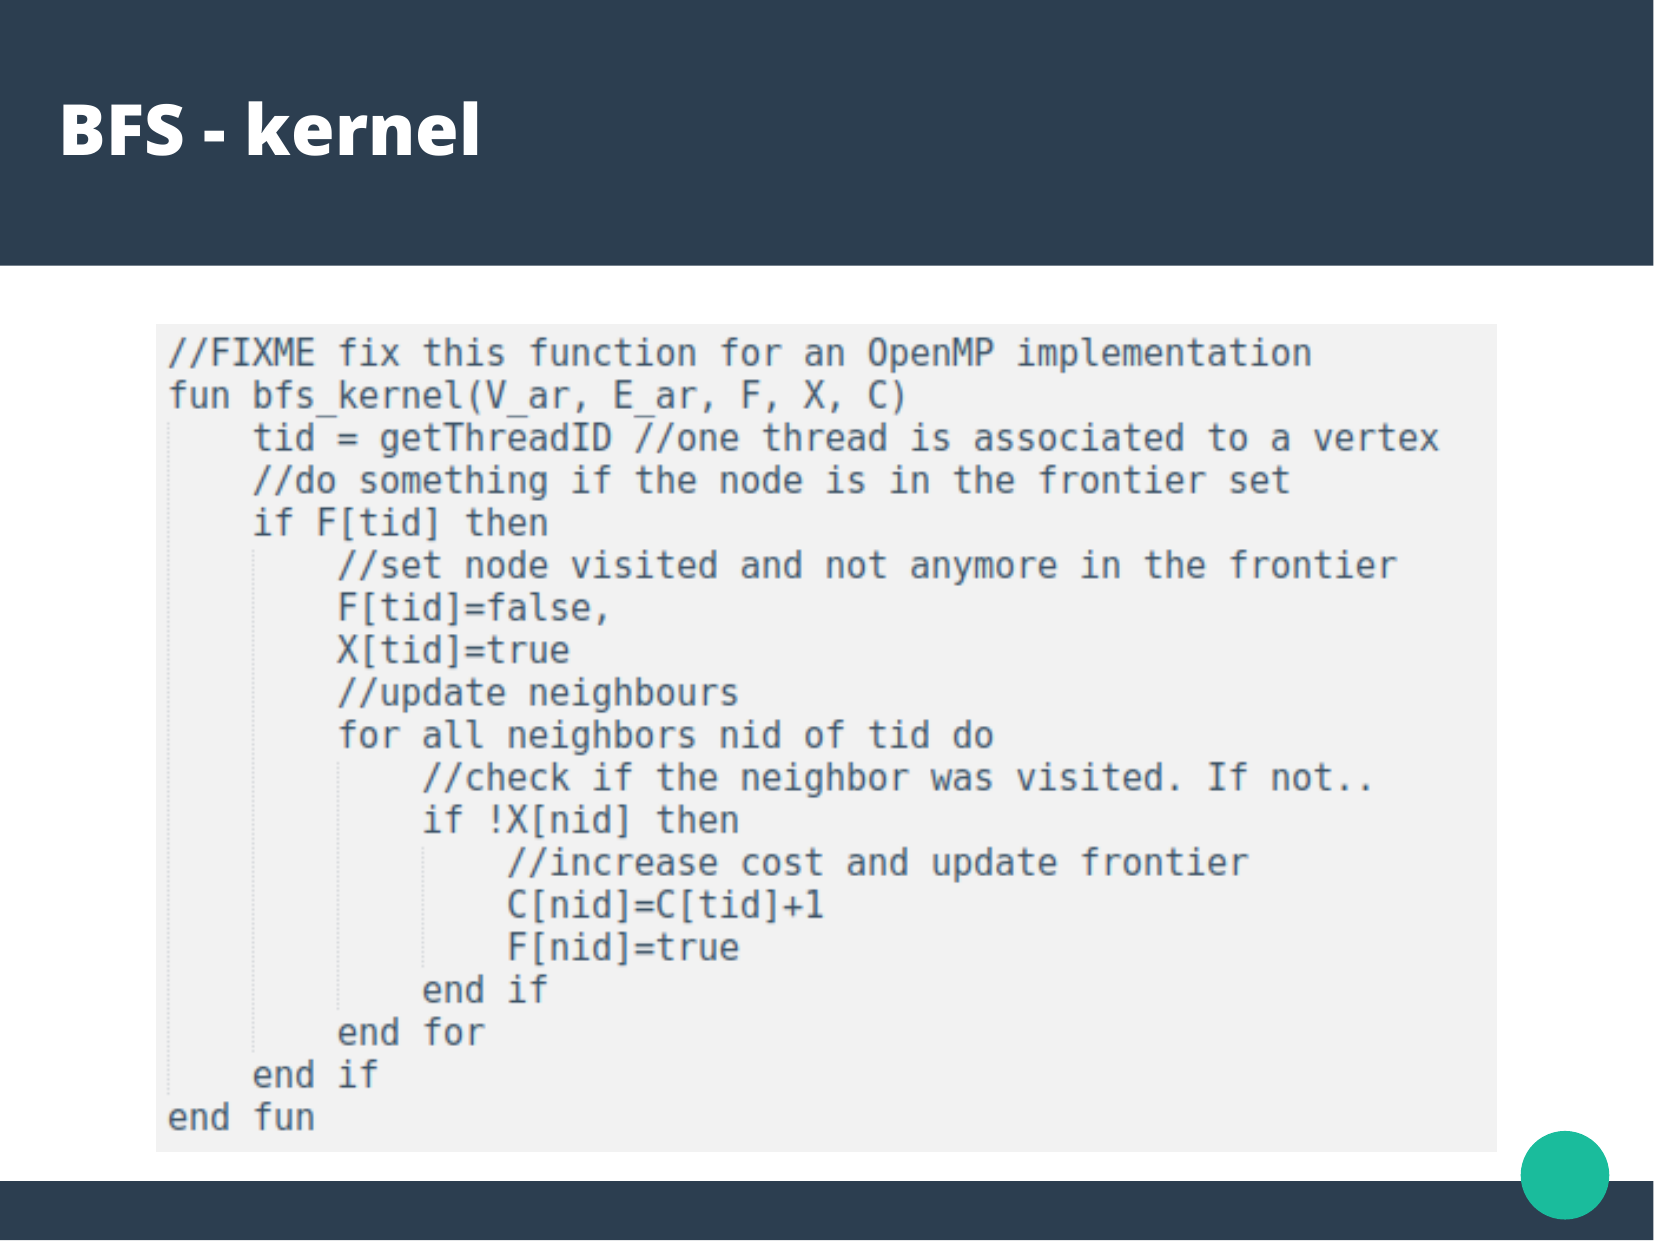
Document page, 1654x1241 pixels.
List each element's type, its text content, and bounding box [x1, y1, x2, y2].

title BFS - kernel [59, 49, 1595, 207]
picture [156, 324, 1497, 1152]
